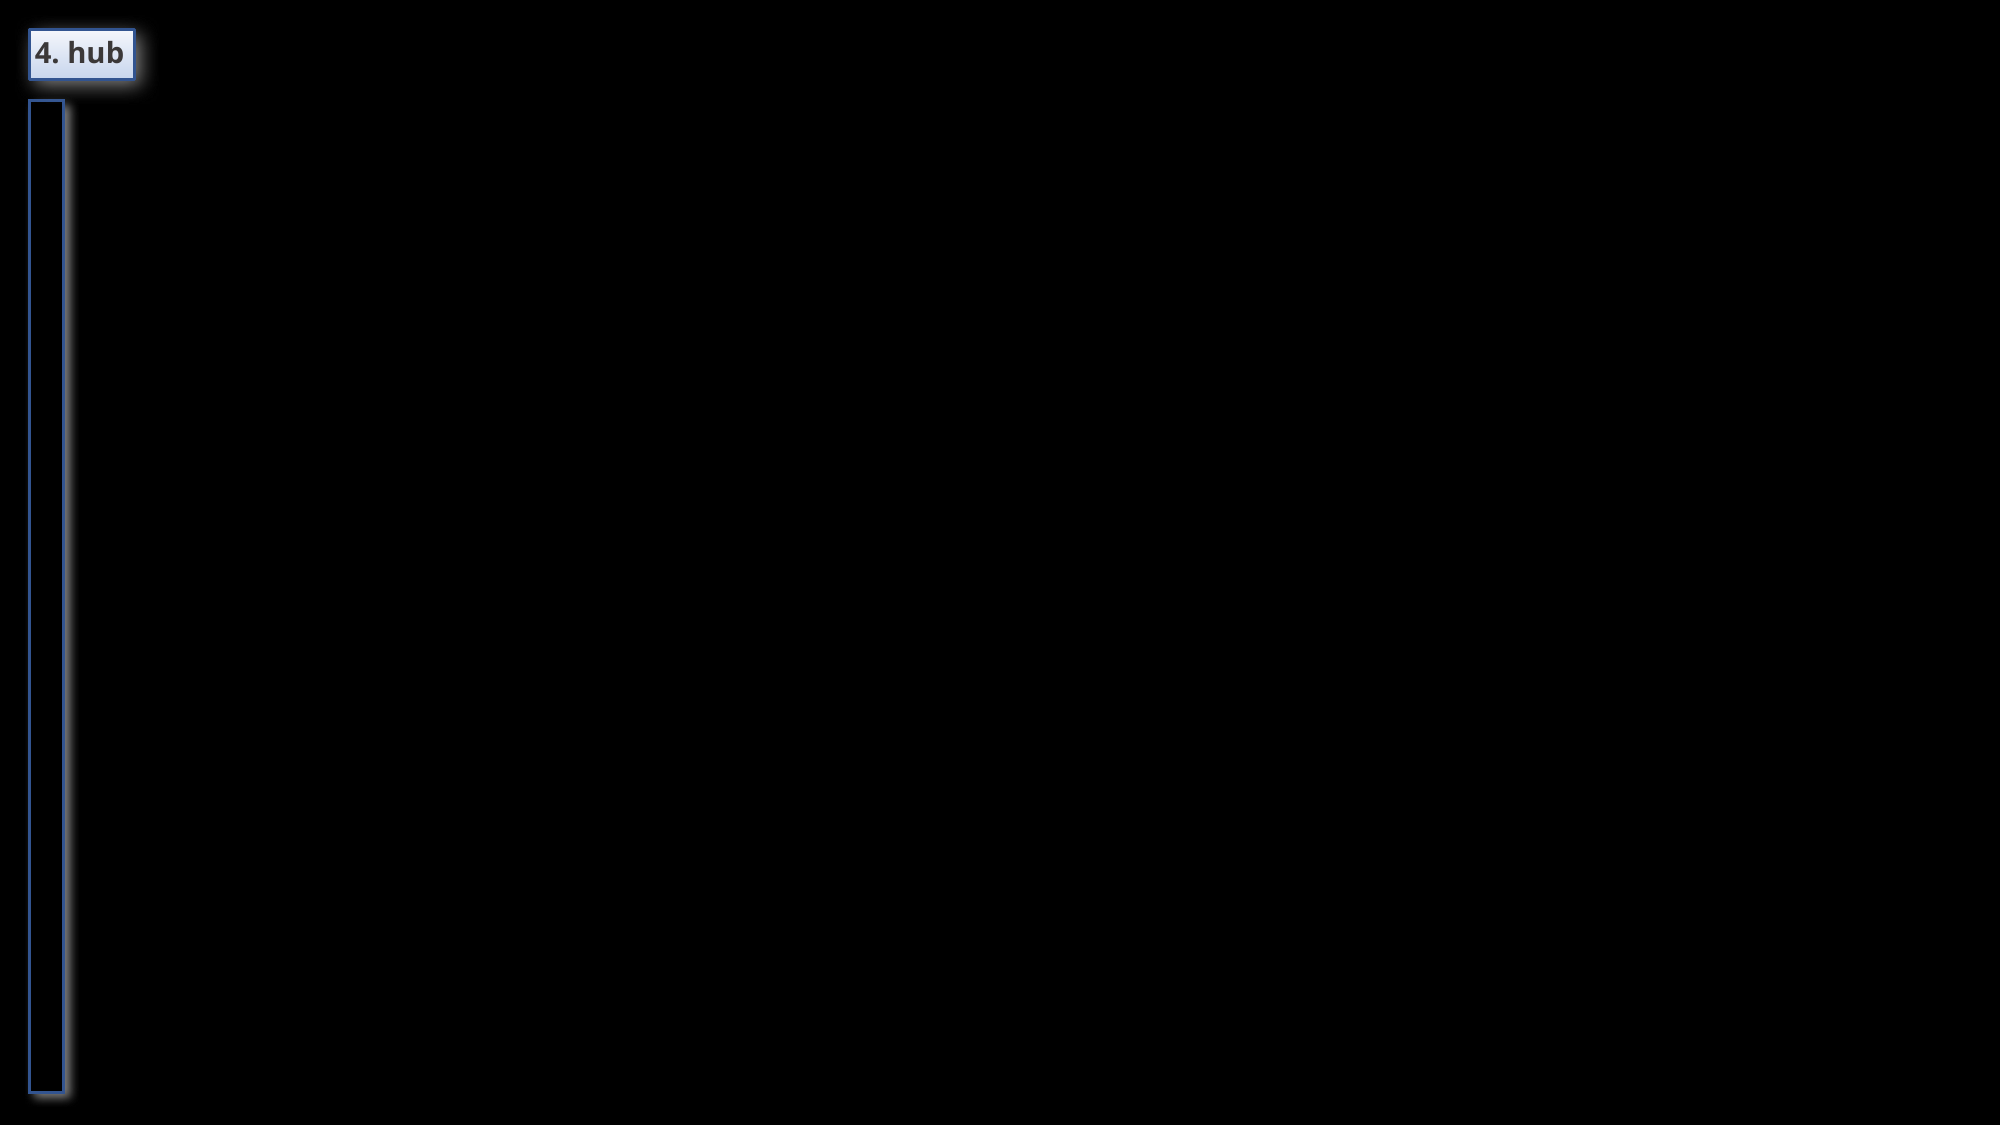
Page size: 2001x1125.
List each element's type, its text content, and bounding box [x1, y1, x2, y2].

title 4. hub [29, 29, 135, 80]
text_box [29, 100, 64, 1093]
